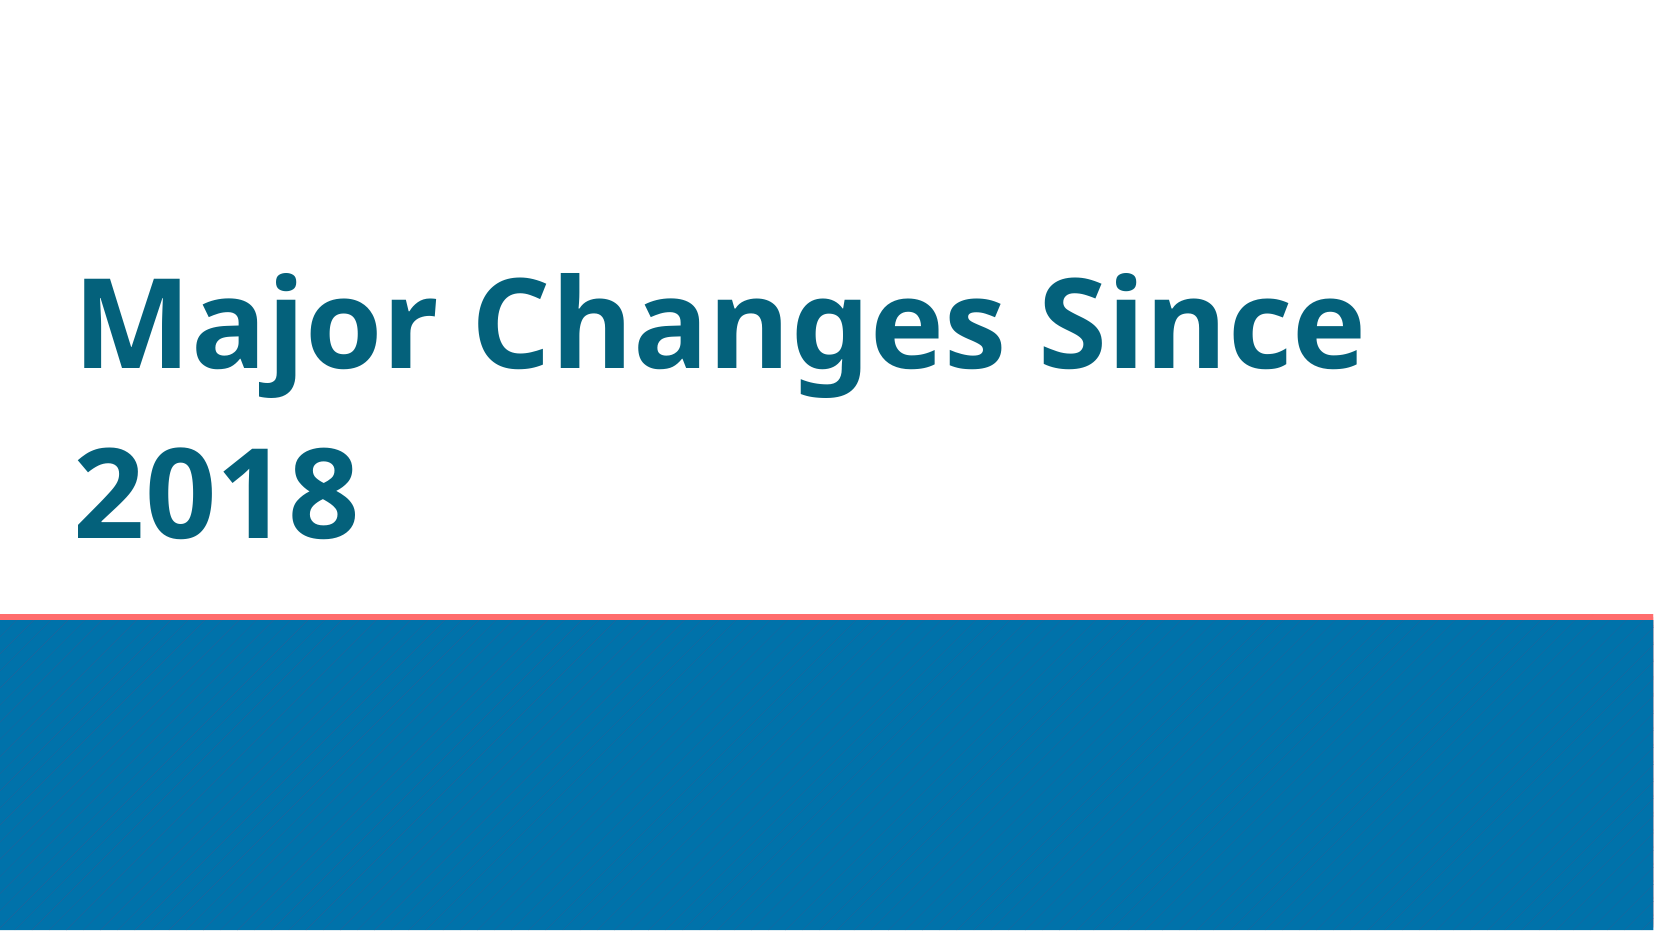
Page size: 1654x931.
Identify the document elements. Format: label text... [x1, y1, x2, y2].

title Major Changes Since 2018 [73, 44, 1551, 576]
